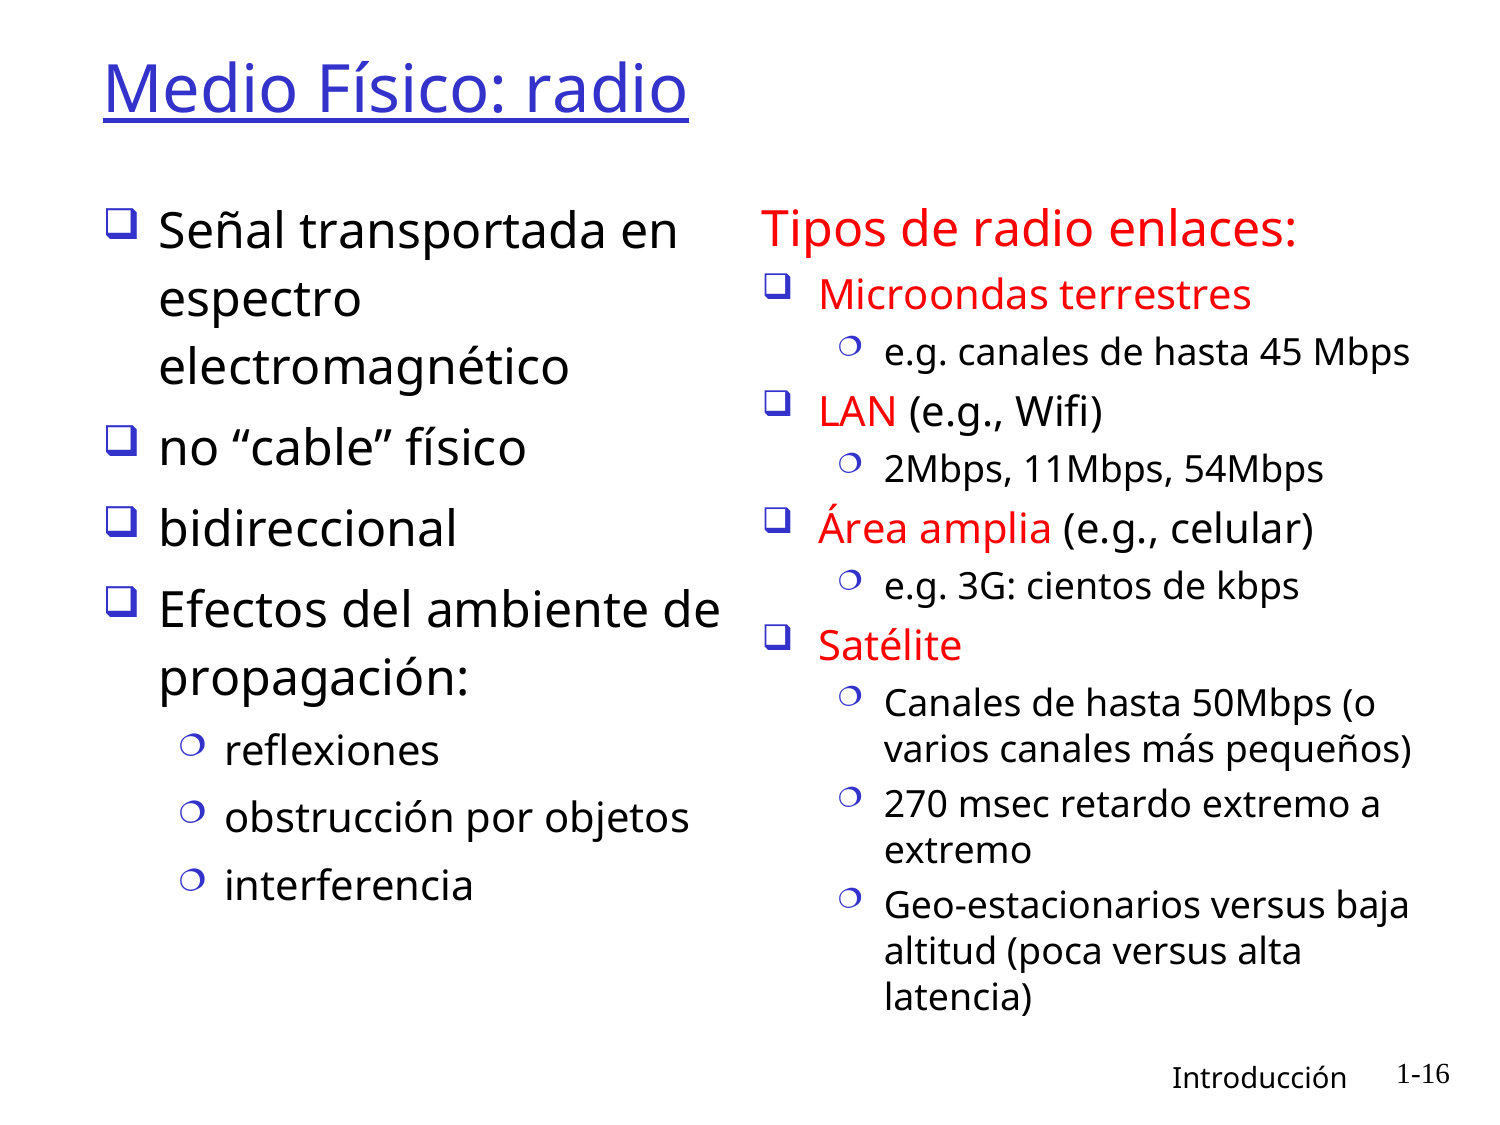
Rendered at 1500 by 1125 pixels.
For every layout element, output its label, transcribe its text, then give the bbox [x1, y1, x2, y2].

title Medio Físico: radio [87, 23, 1463, 150]
list Señal transportada en espectro electromagnético no “cable” físico bidireccional Efectos del ambiente de propagación: reflexiones obstrucción por objetos interferencia [87, 187, 751, 1021]
list Tipos de radio enlaces: Microondas terrestres e.g. canales de hasta 45 Mbps LAN (e.g., Wifi) 2Mbps, 11Mbps, 54Mbps Área amplia (e.g., celular) e.g. 3G: cientos de kbps Satélite Canales de hasta 50Mbps (o varios canales más pequeños) 270 msec retardo extremo a extremo Geo-estacionarios versus baja altitud (poca versus alta latencia) [746, 189, 1435, 1013]
